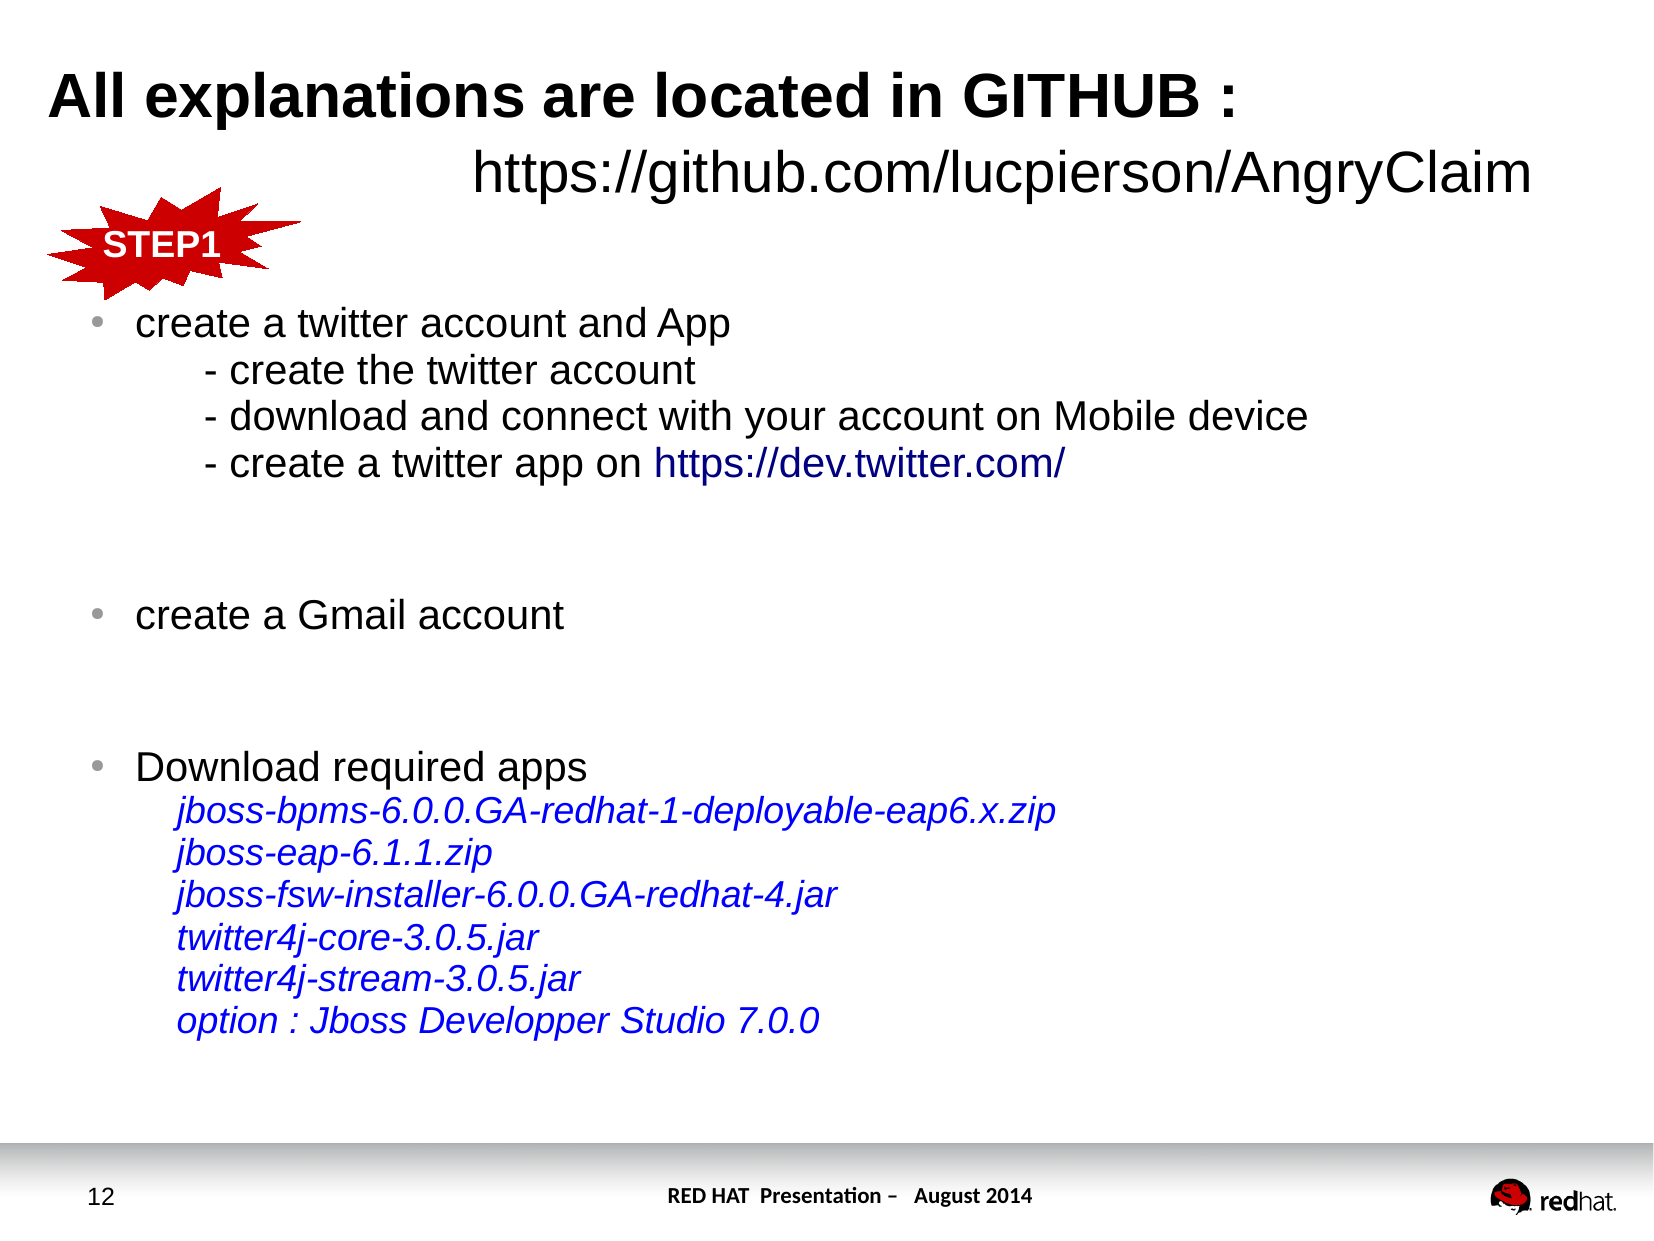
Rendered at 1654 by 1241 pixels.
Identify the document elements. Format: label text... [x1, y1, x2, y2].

text_box STEP1 [47, 187, 301, 300]
picture [0, 1143, 1654, 1241]
title All explanations are located in GITHUB : [47, 2, 1536, 190]
list create a twitter account and App - create the twitter account - download and connect with your account on Mobile device - create a twitter app on https://dev.twitter.com/ create a Gmail account Download required apps jboss-bpms-6.0.0.GA-redhat-1-deployable-eap6.x.zip jboss-eap-6.1.1.zip jboss-fsw-installer-6.0.0.GA-redhat-4.jar twitter4j-core-3.0.5.jar twitter4j-stream-3.0.5.jar option : Jboss Developper Studio 7.0.0 [75, 300, 1613, 1118]
list https://github.com/lucpierson/AngryClaim [412, 140, 1576, 226]
